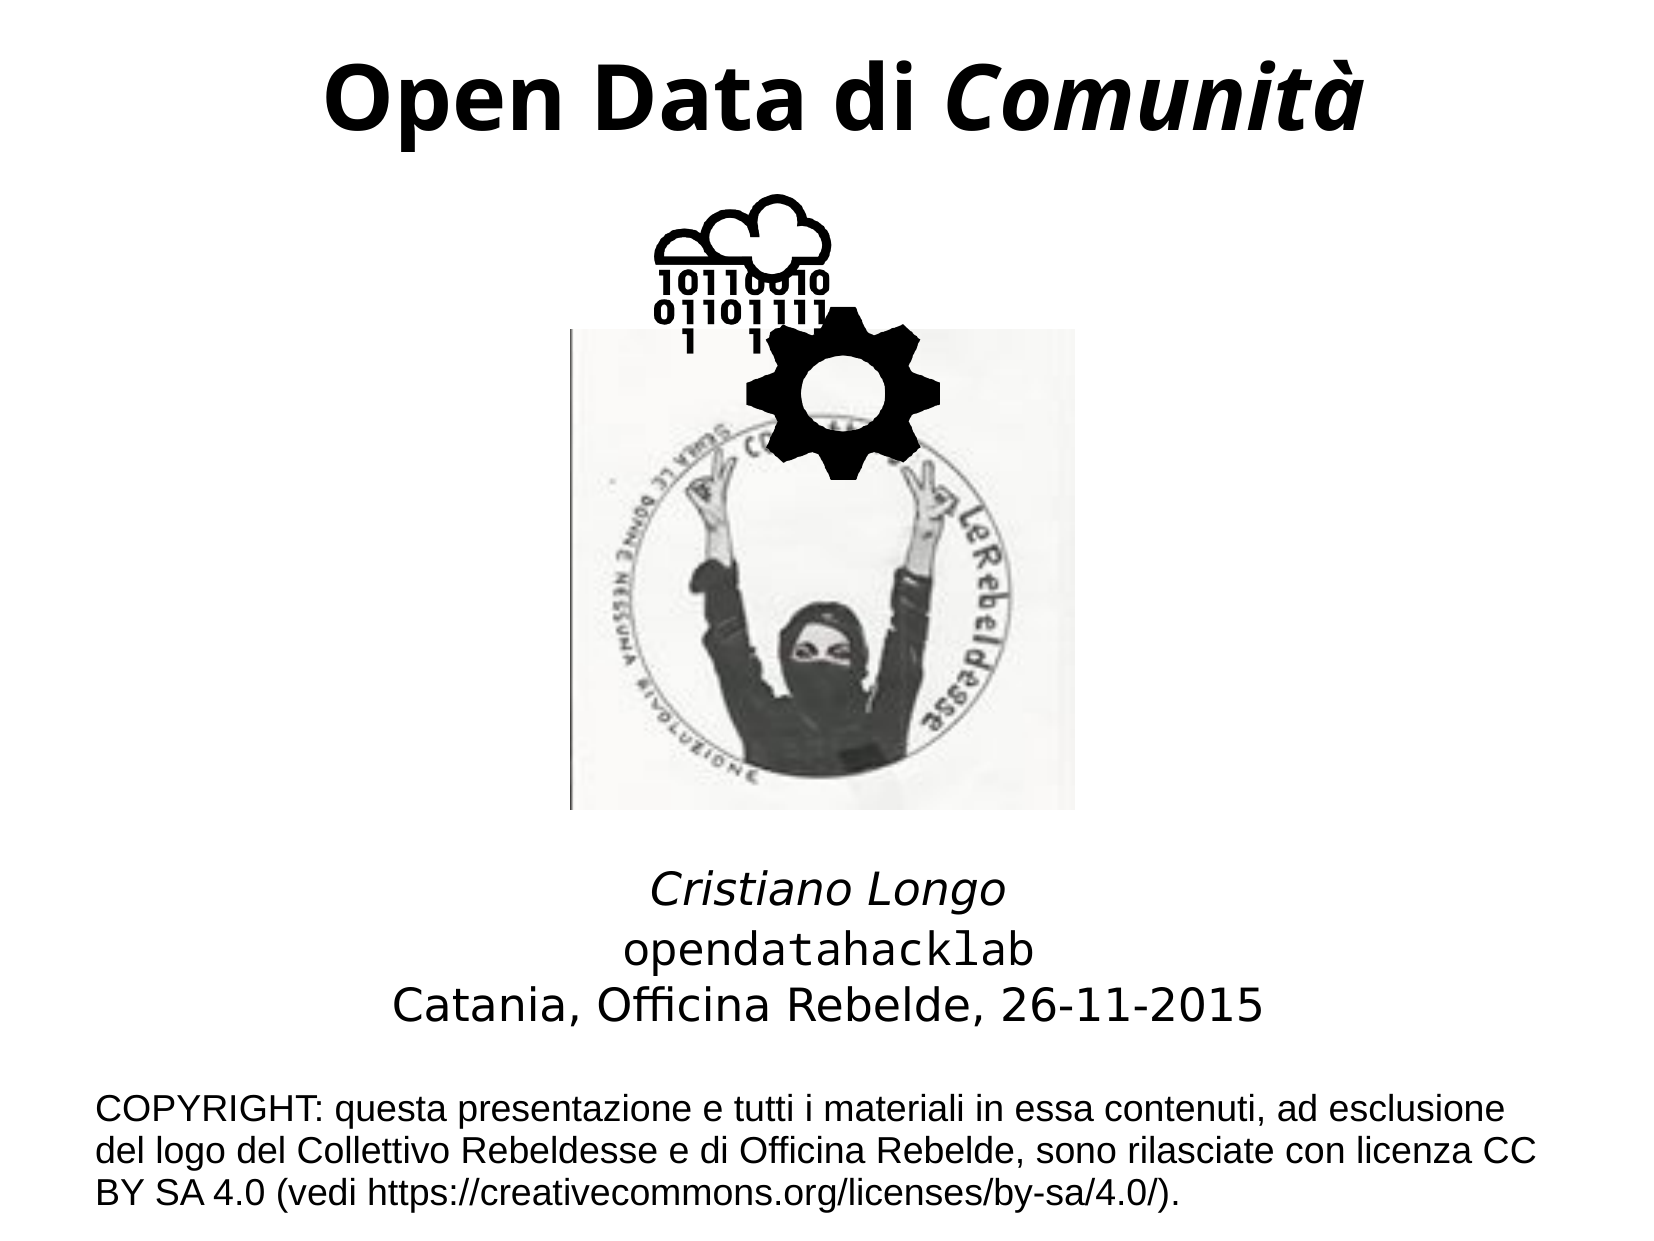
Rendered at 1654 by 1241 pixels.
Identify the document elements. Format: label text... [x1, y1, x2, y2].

title Open Data di Comunità [82, 39, 1606, 151]
title Cristiano Longo opendatahacklab Catania, Officina Rebelde, 26-11-2015 [75, 845, 1583, 1051]
text_box COPYRIGHT: questa presentazione e tutti i materiali in essa contenuti, ad esclusione del logo del Collettivo Rebeldesse e di Officina Rebelde, sono rilasciate con licenza CC BY SA 4.0 (vedi https://creativecommons.org/licenses/by-sa/4.0/). [80, 1080, 1561, 1241]
picture [570, 194, 1075, 811]
